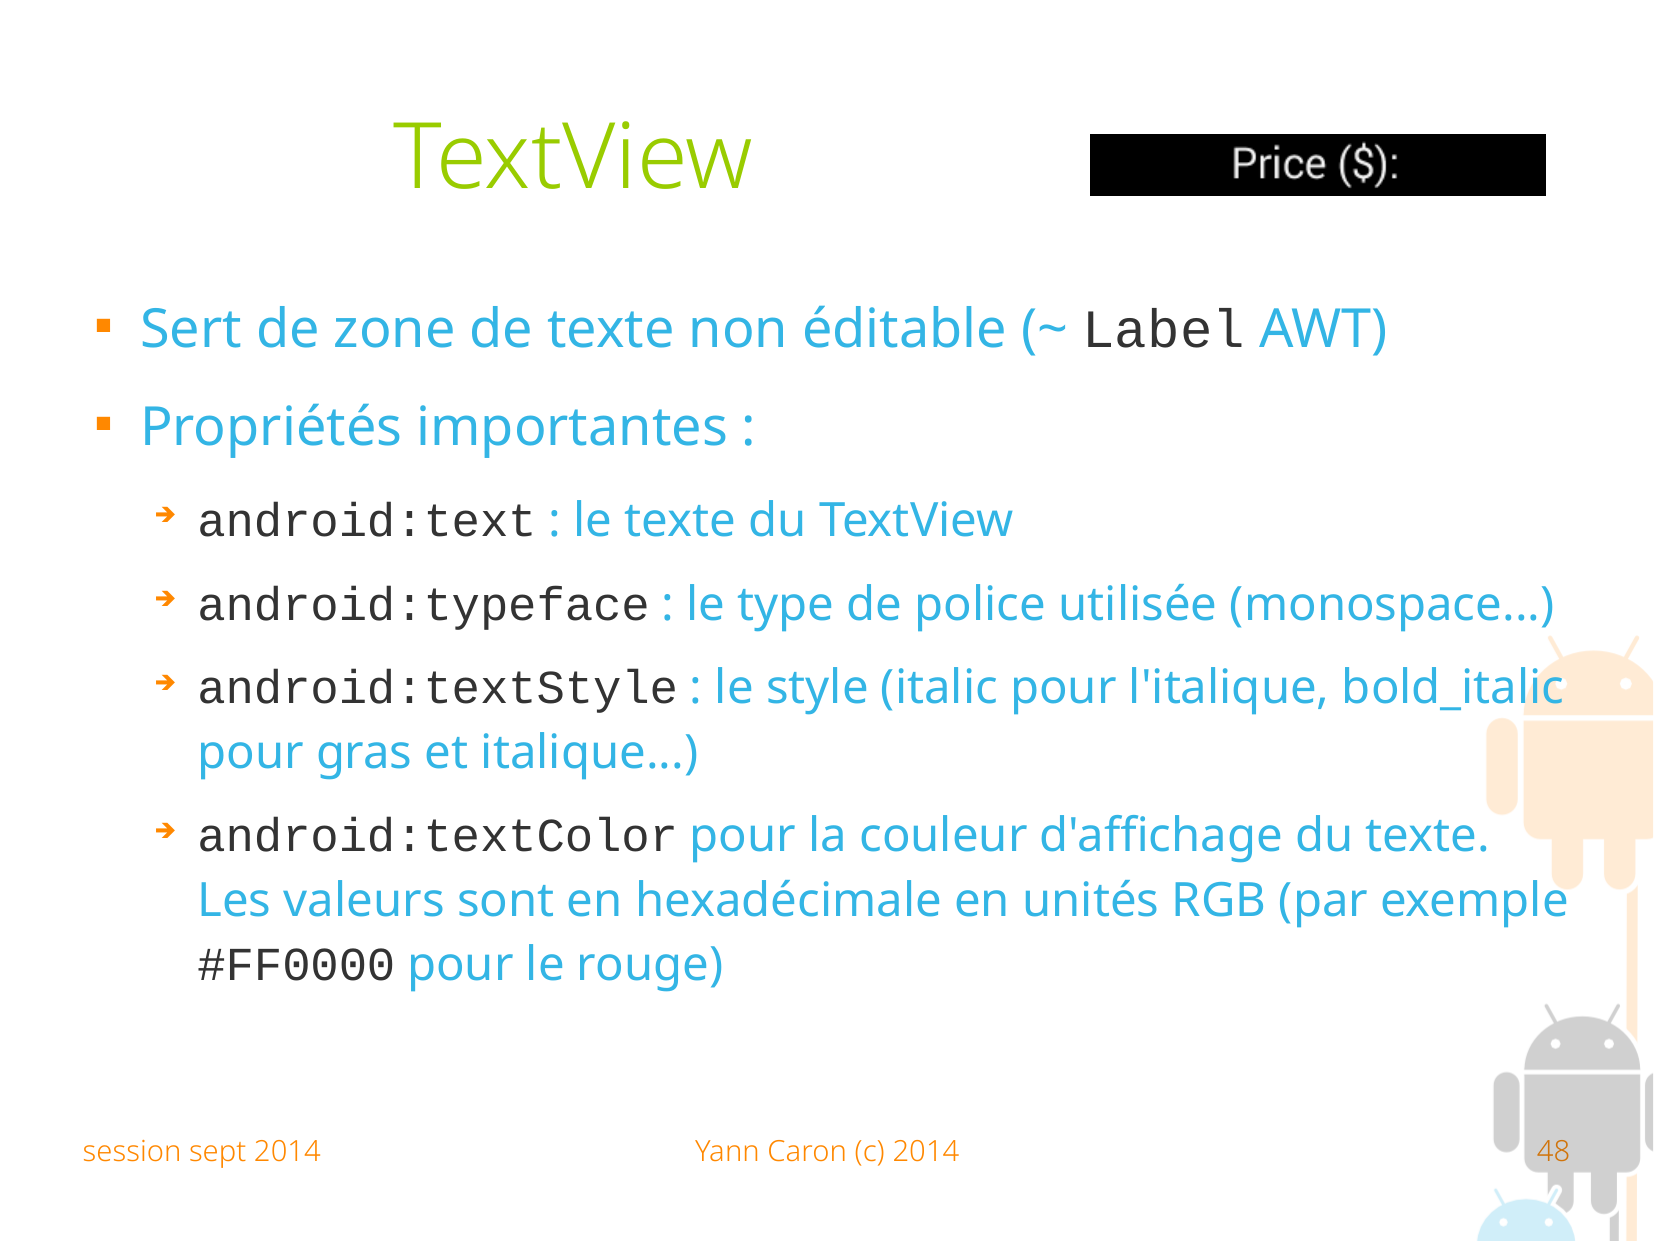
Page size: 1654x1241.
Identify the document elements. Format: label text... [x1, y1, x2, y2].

picture [240, 423, 1654, 1241]
list Sert de zone de texte non éditable (~ Label AWT) Propriétés importantes : android:text : le texte du TextView android:typeface : le type de police utilisée (monospace...) android:textStyle : le style (italic pour l'italique, bold_italic pour gras et italique...) android:textColor pour la couleur d'affichage du texte. Les valeurs sont en hexadécimale en unités RGB (par exemple #FF0000 pour le rouge) [82, 290, 1571, 1010]
title TextView [82, 49, 1066, 257]
picture [1090, 134, 1546, 196]
